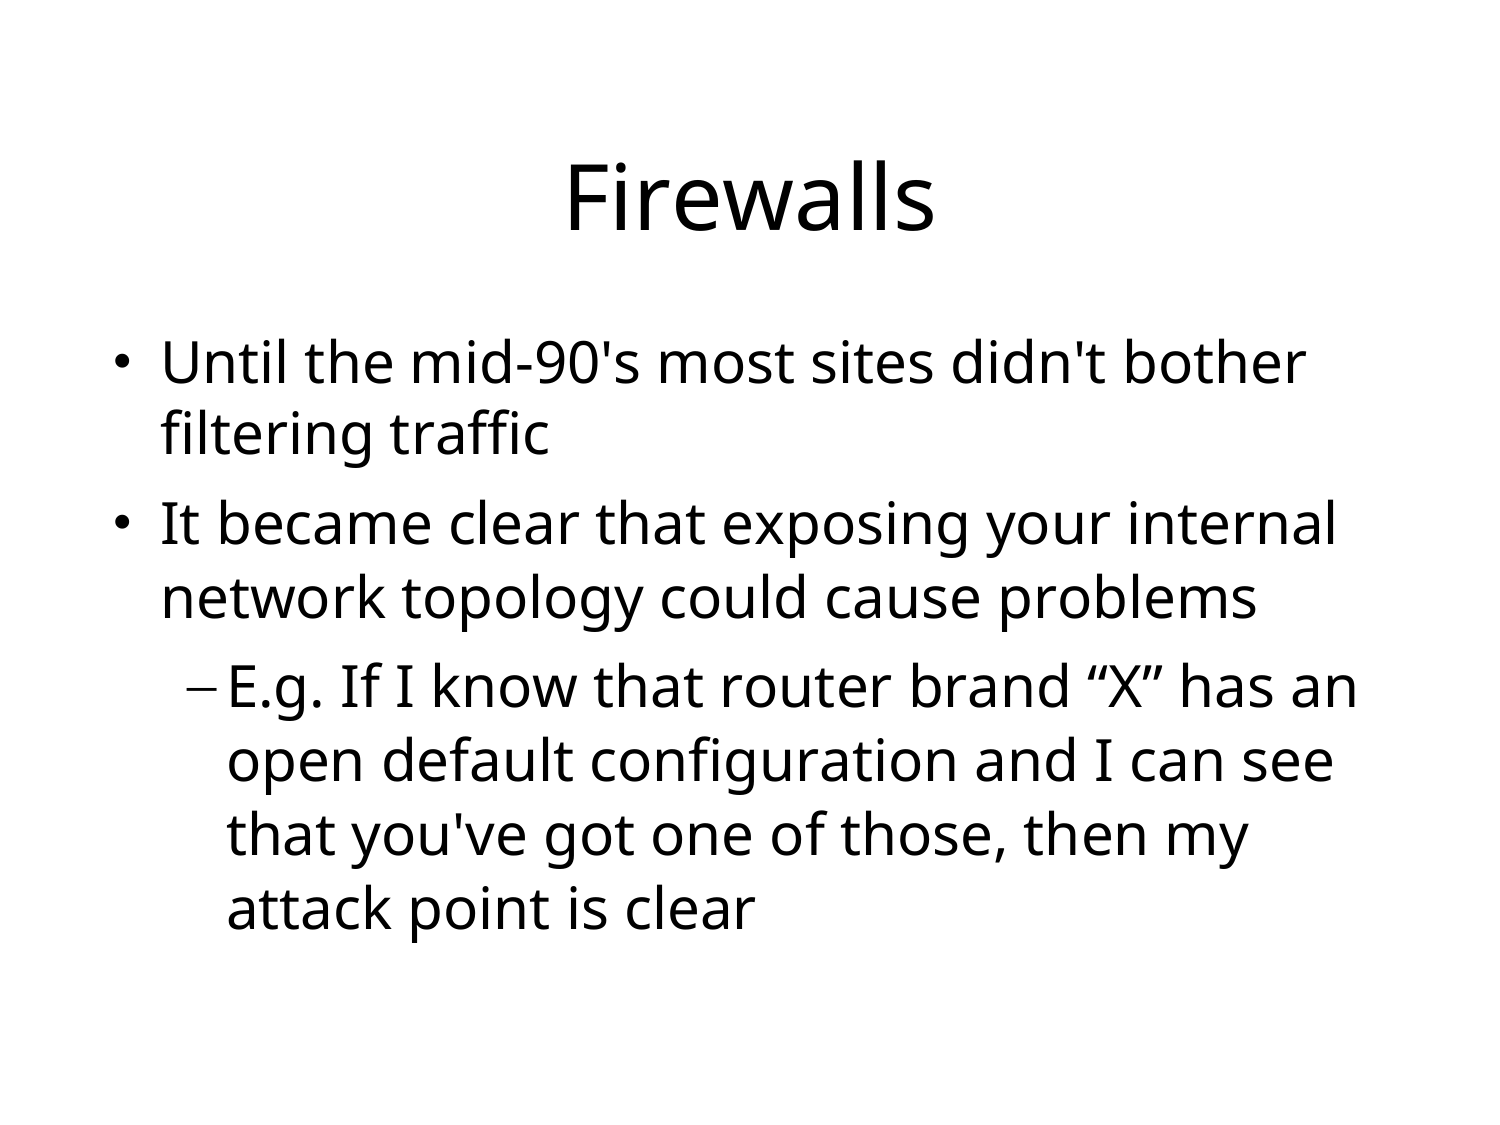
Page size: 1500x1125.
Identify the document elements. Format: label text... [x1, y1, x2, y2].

list Until the mid-90's most sites didn't bother filtering traffic It became clear that exposing your internal network topology could cause problems E.g. If I know that router brand “X” has an open default configuration and I can see that you've got one of those, then my attack point is clear [112, 324, 1388, 1070]
title Firewalls [112, 99, 1388, 288]
